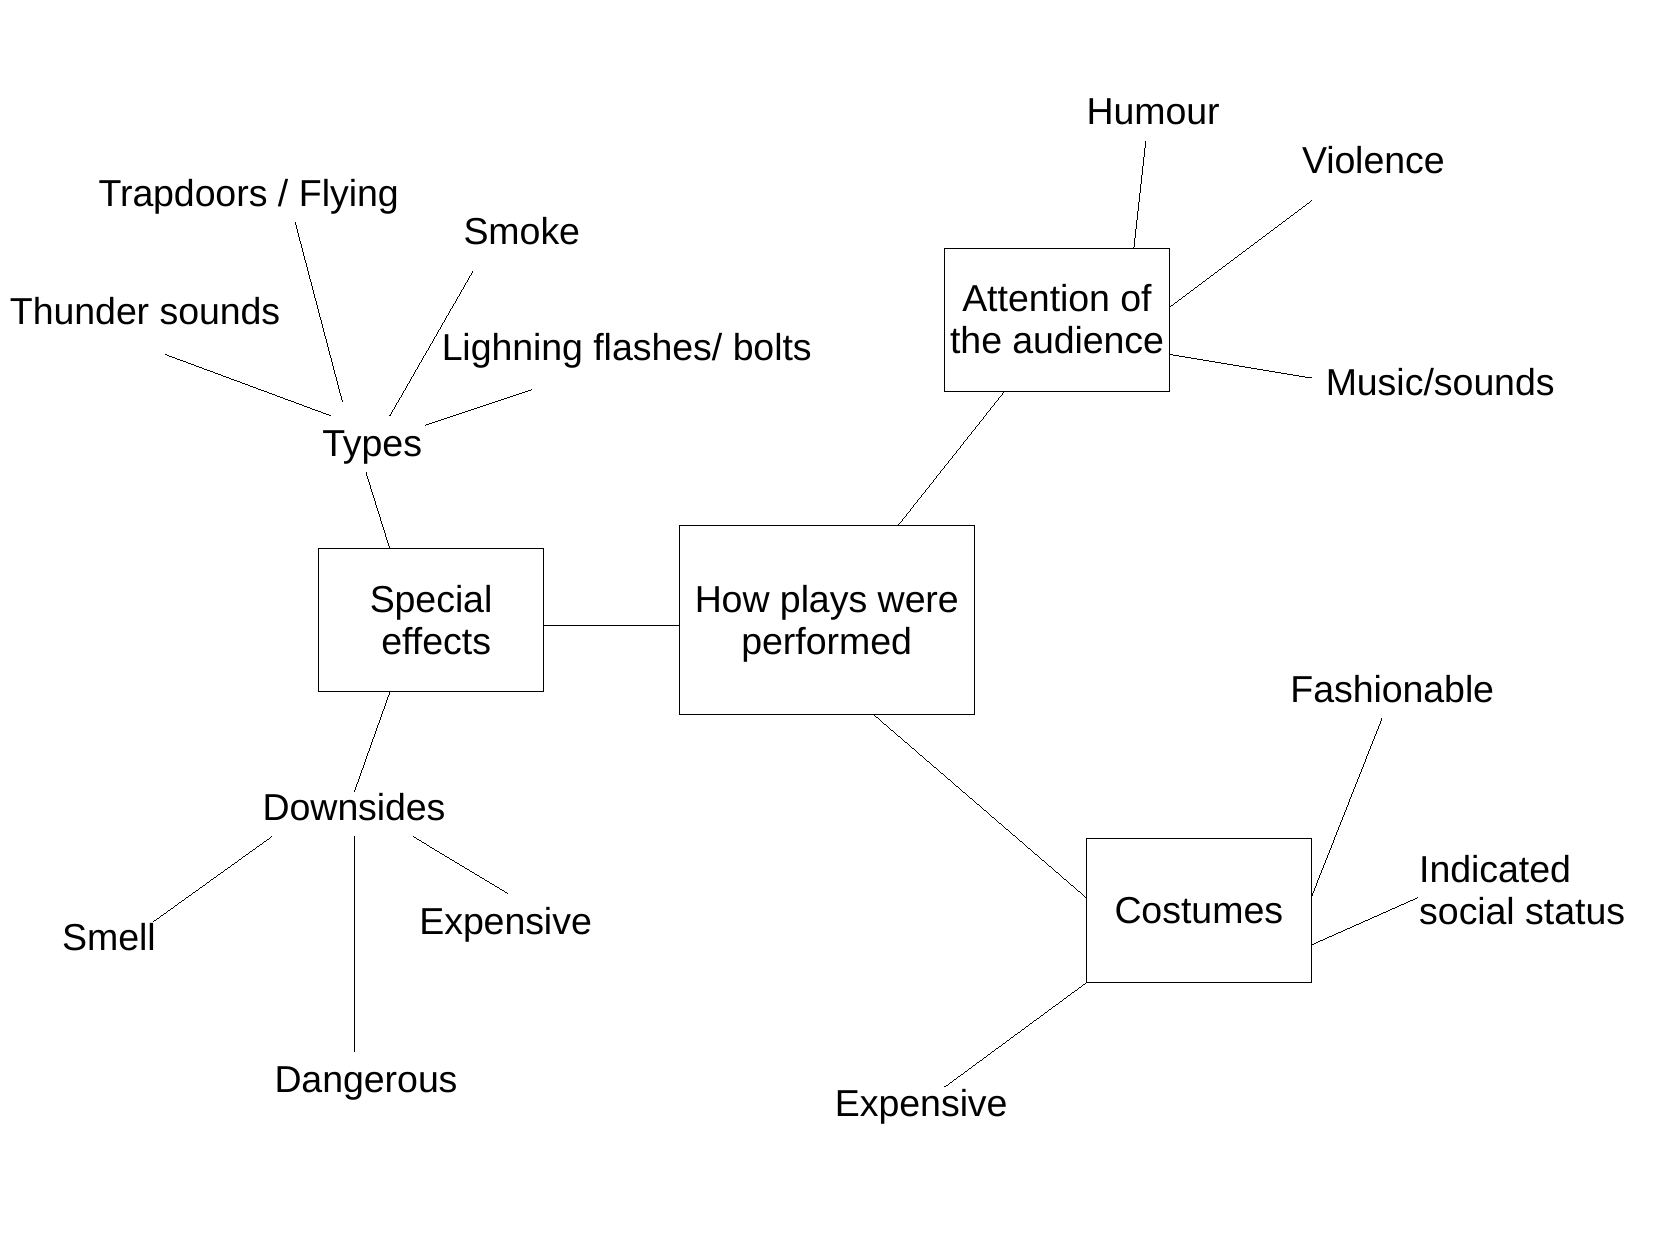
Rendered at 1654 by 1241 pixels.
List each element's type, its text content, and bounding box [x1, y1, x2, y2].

text_box Dangerous [259, 1051, 473, 1109]
text_box How plays were performed [679, 525, 975, 715]
text_box Violence [1287, 132, 1460, 189]
text_box Lighning flashes/ bolts [427, 318, 827, 376]
text_box Expensive [404, 893, 607, 951]
text_box Thunder sounds [0, 283, 296, 341]
text_box Fashionable [1275, 661, 1509, 719]
text_box Indicated social status [1404, 840, 1640, 940]
text_box Trapdoors / Flying [83, 165, 414, 223]
text_box Attention of the audience [944, 248, 1170, 392]
text_box Costumes [1086, 838, 1312, 983]
text_box Humour [1071, 82, 1252, 182]
text_box Special effects [318, 548, 544, 692]
text_box Smell [47, 909, 171, 967]
text_box Expensive [820, 1074, 1193, 1132]
text_box Types [307, 415, 438, 473]
text_box Smoke [448, 202, 595, 260]
text_box Music/sounds [1311, 354, 1570, 412]
text_box Downsides [248, 779, 460, 837]
